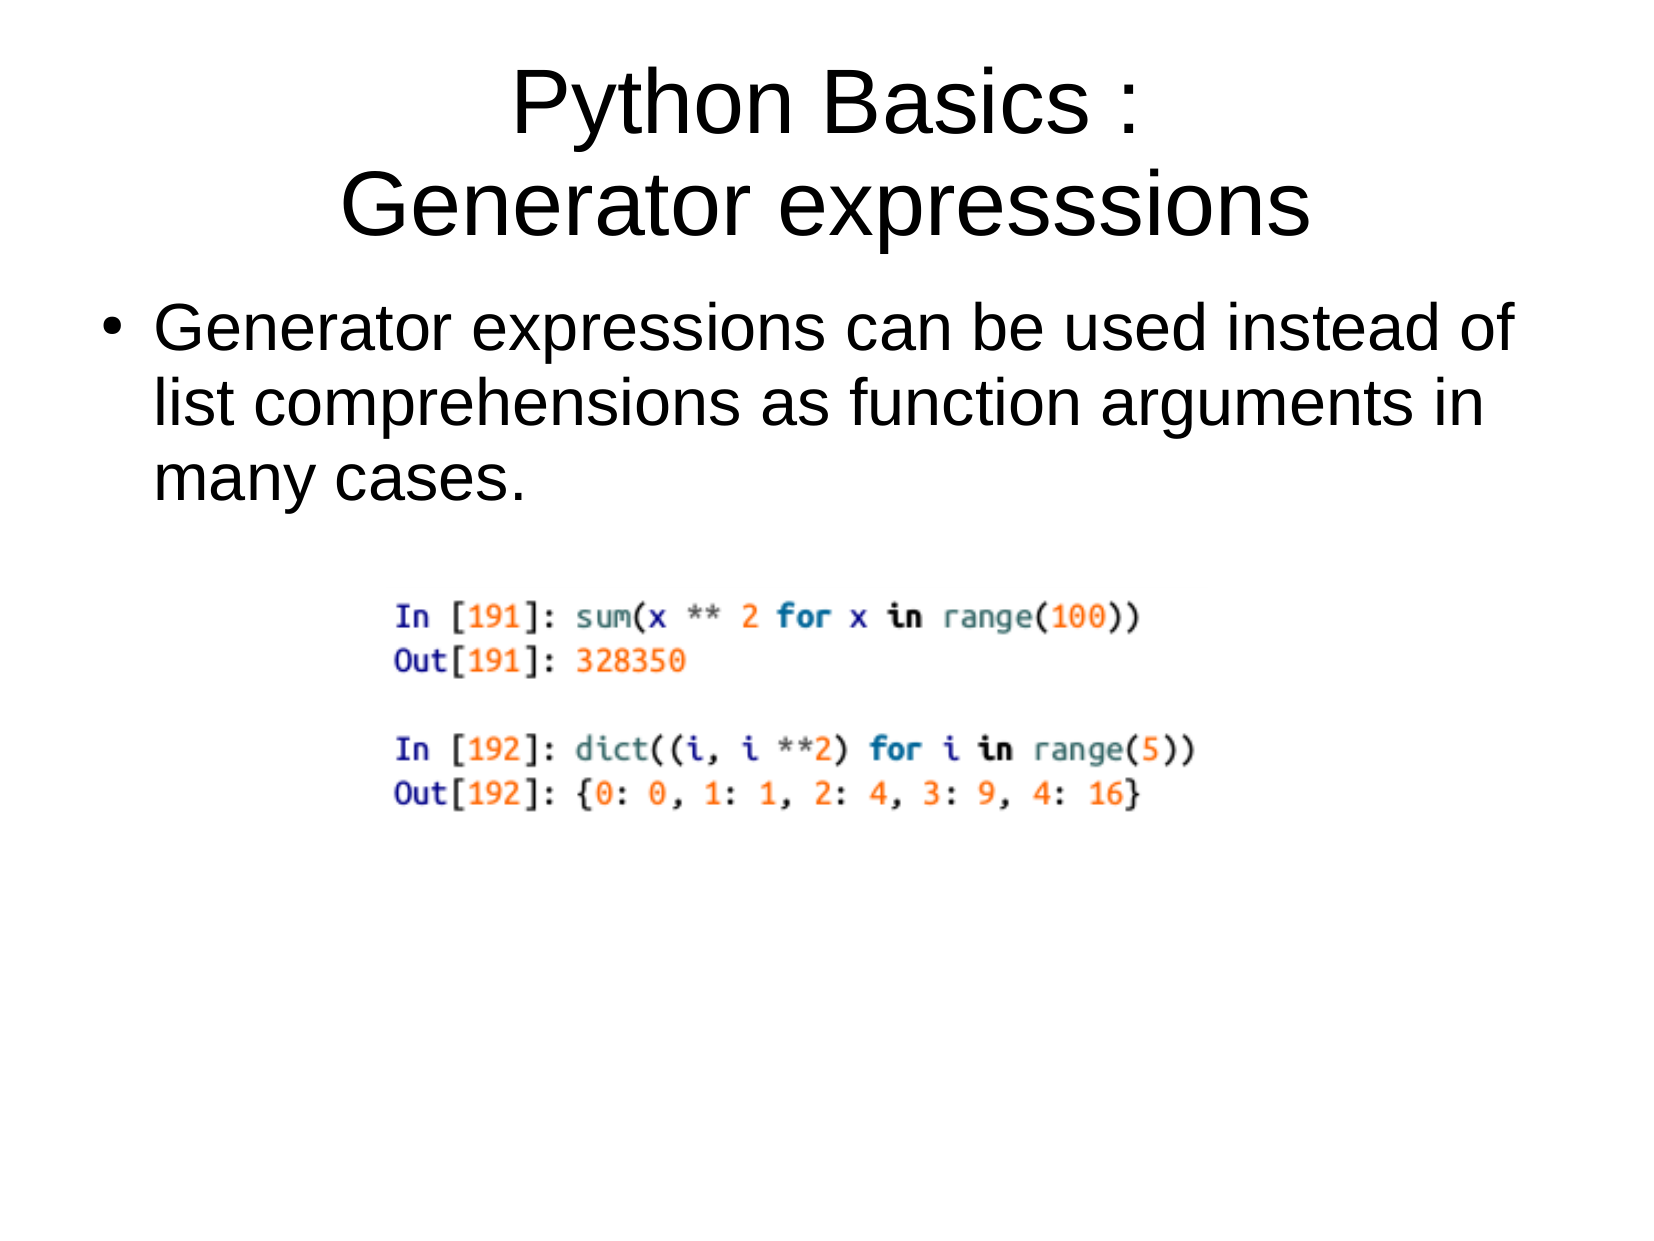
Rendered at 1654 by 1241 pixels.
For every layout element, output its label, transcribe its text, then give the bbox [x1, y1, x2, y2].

title Python Basics : Generator expresssions [82, 49, 1571, 257]
picture [386, 586, 1208, 847]
list Generator expressions can be used instead of list comprehensions as function arguments in many cases. [82, 290, 1571, 1010]
